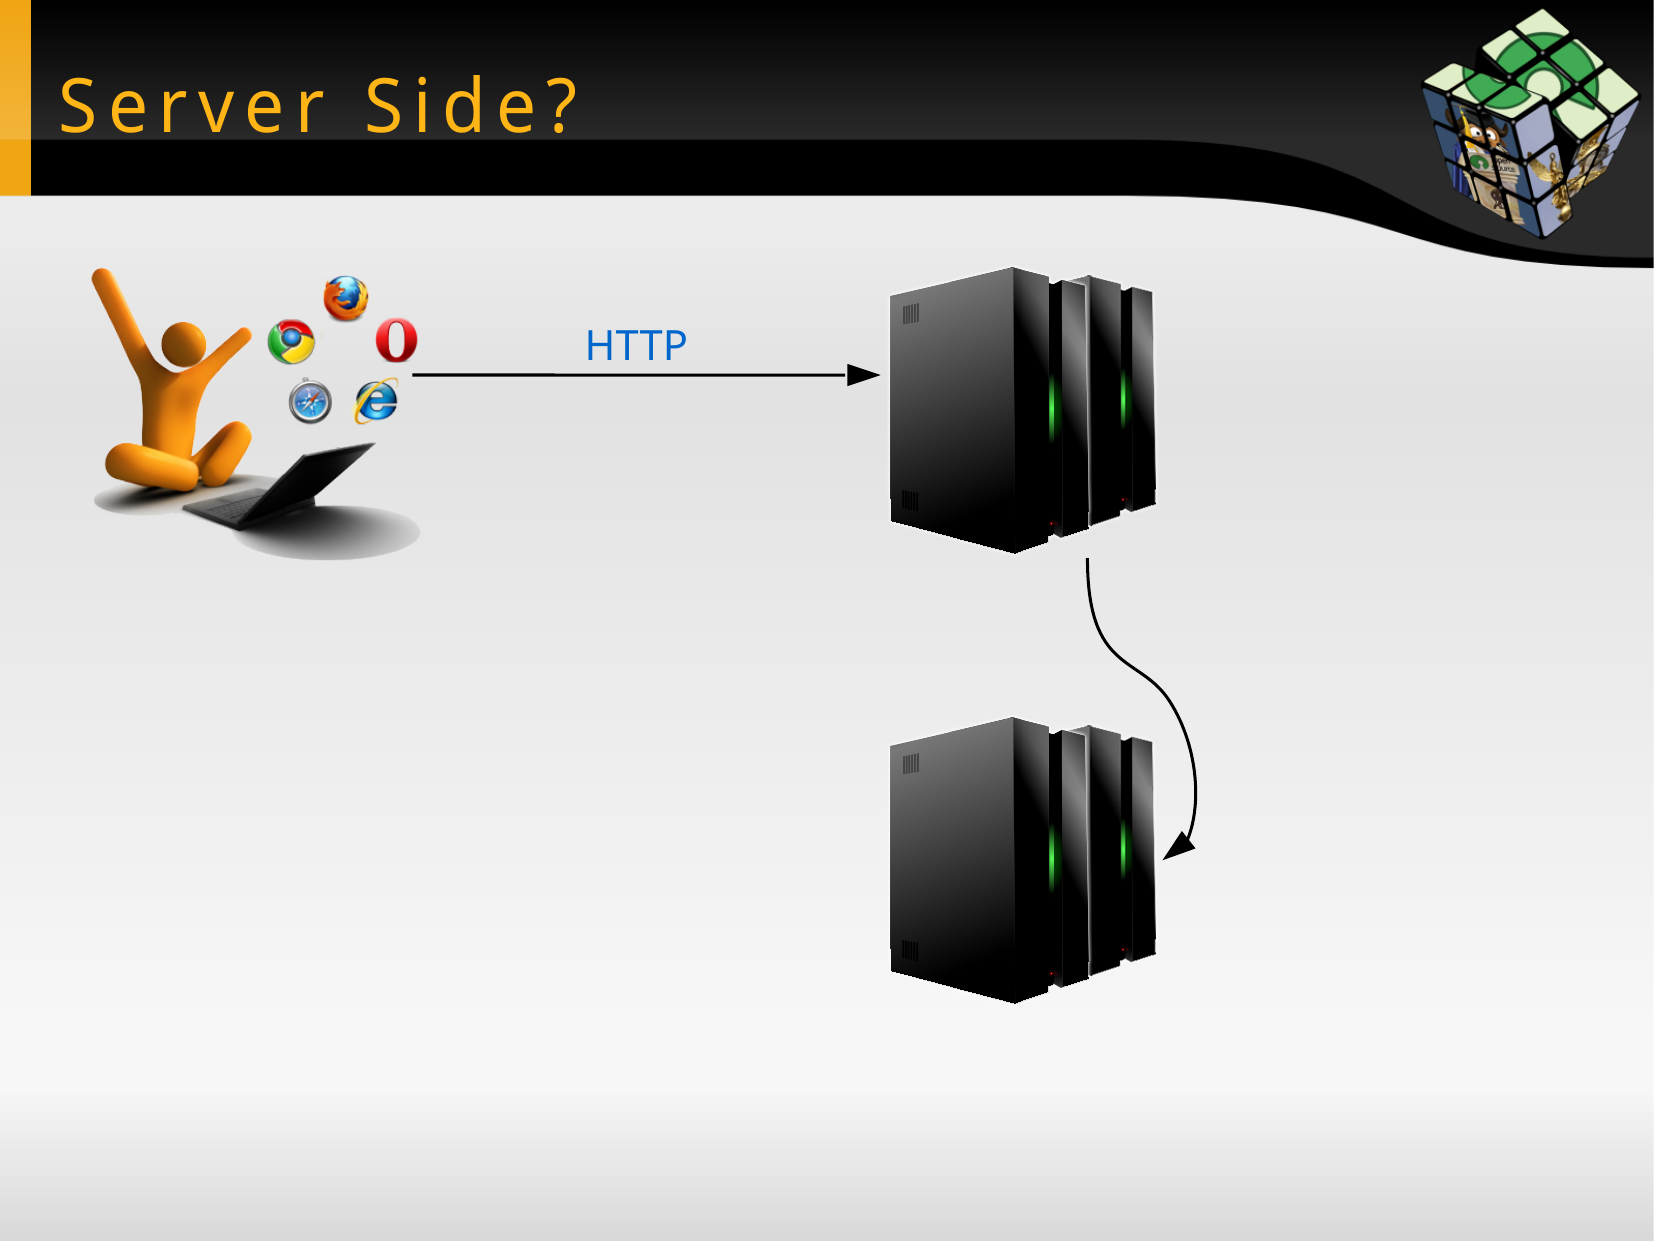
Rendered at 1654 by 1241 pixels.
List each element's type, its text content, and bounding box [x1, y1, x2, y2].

text_box HTTP [569, 307, 703, 370]
title Server Side? [59, 29, 1270, 178]
picture [0, 0, 1654, 1241]
